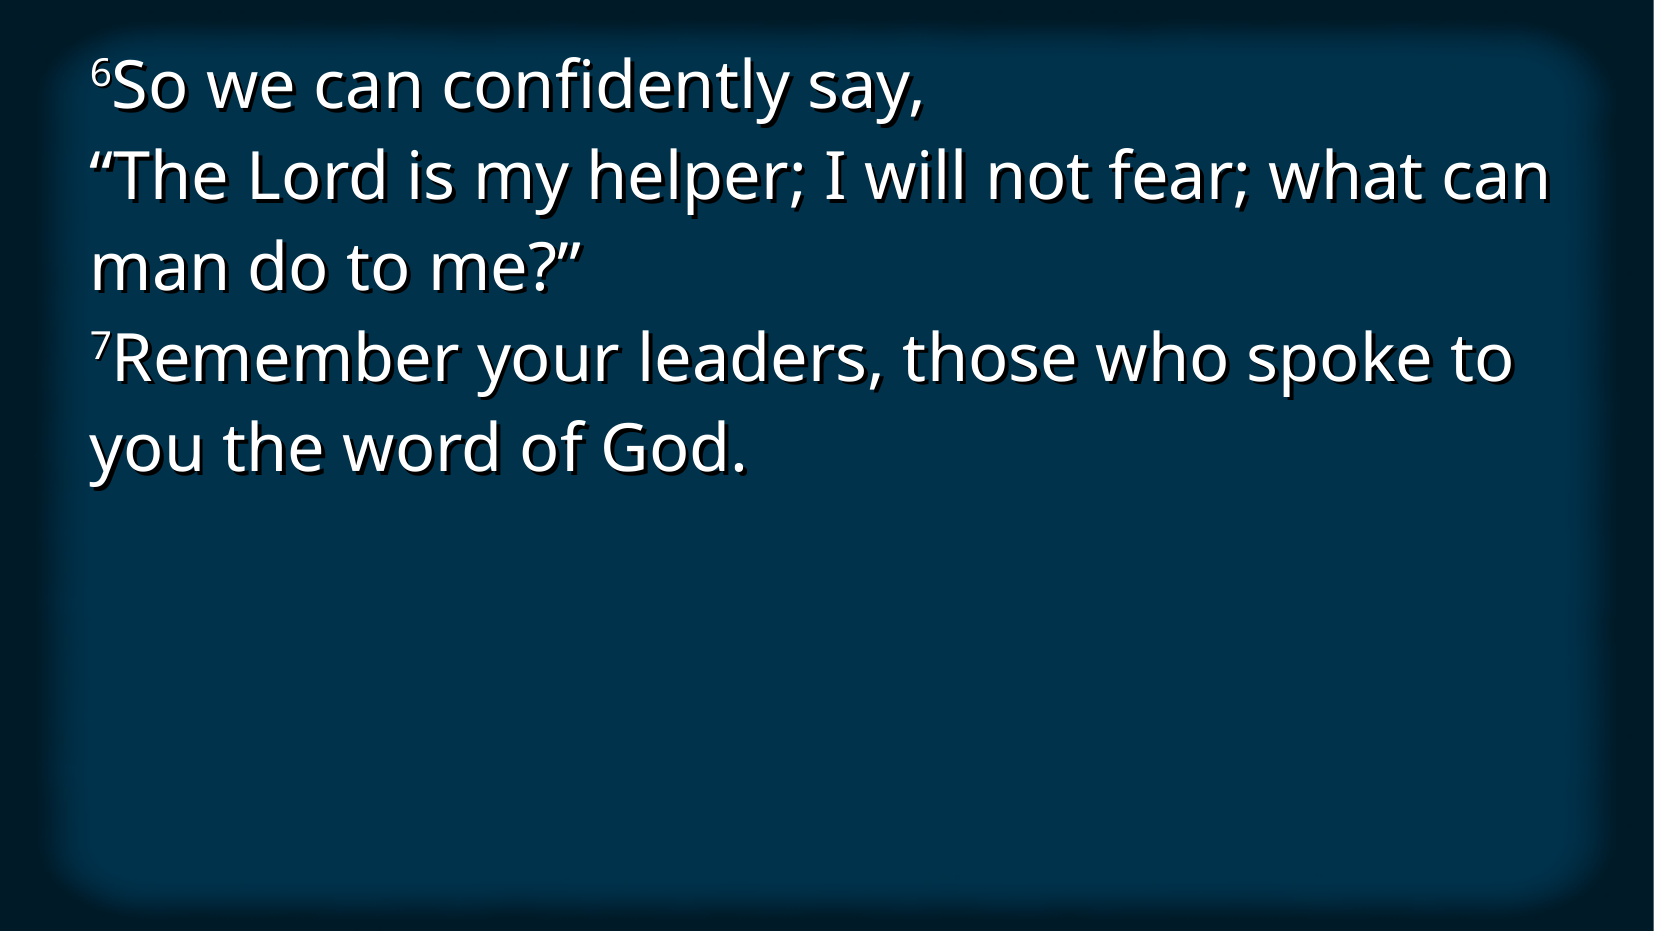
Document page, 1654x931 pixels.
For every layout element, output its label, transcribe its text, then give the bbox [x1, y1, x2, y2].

text_box 6So we can confidently say, “The Lord is my helper; I will not fear; what can man do to me?” 7Remember your leaders, those who spoke to you the word of God. [75, 30, 1576, 489]
picture [0, 0, 1654, 931]
